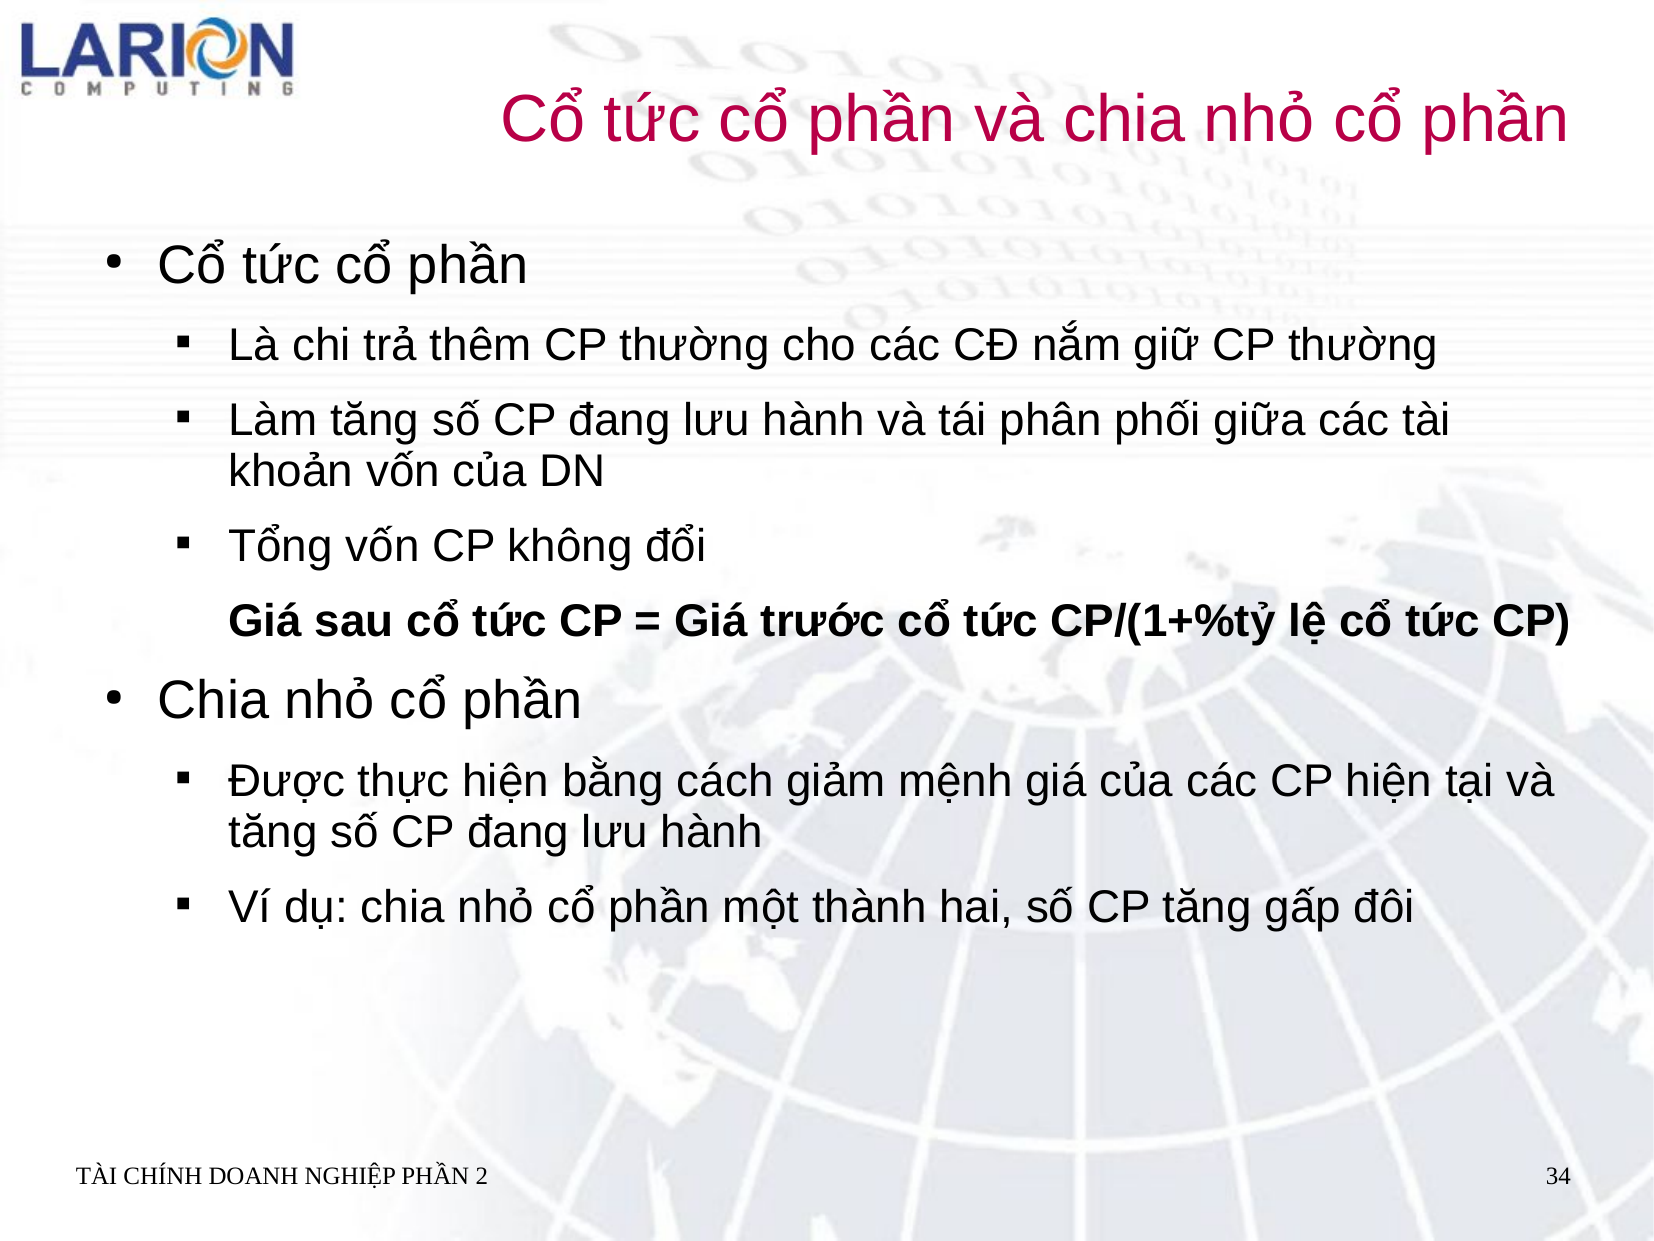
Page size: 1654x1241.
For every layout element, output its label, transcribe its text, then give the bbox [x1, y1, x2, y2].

picture [0, 0, 1654, 1241]
title Cổ tức cổ phần và chia nhỏ cổ phần [300, 49, 1571, 188]
list Cổ tức cổ phần Là chi trả thêm CP thường cho các CĐ nắm giữ CP thường Làm tăng số CP đang lưu hành và tái phân phối giữa các tài khoản vốn của DN Tổng vốn CP không đổi Giá sau cổ tức CP = Giá trước cổ tức CP/(1+%tỷ lệ cổ tức CP) Chia nhỏ cổ phần Được thực hiện bằng cách giảm mệnh giá của các CP hiện tại và tăng số CP đang lưu hành Ví dụ: chia nhỏ cổ phần một thành hai, số CP tăng gấp đôi [86, 234, 1576, 1039]
